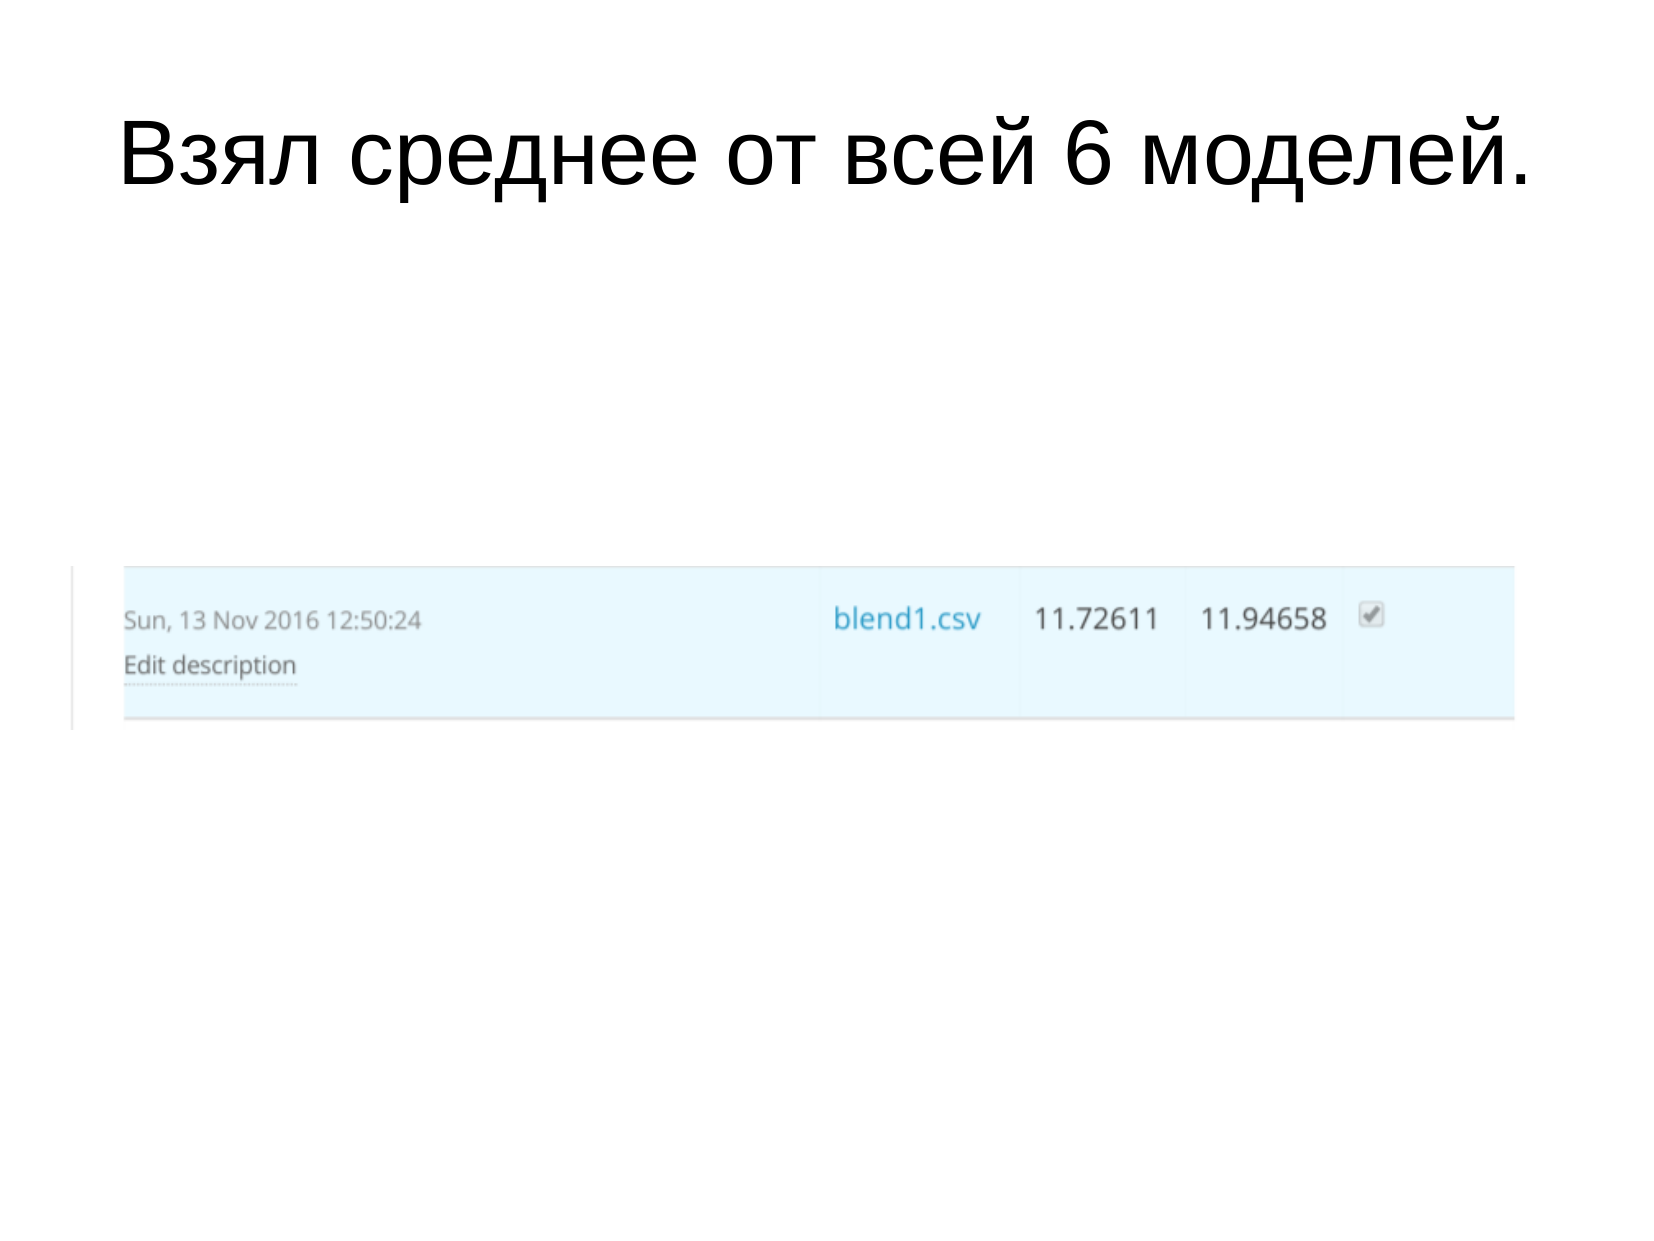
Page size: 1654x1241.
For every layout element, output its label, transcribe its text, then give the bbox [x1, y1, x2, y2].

picture [70, 566, 1559, 730]
title Взял среднее от всей 6 моделей. [82, 49, 1571, 257]
